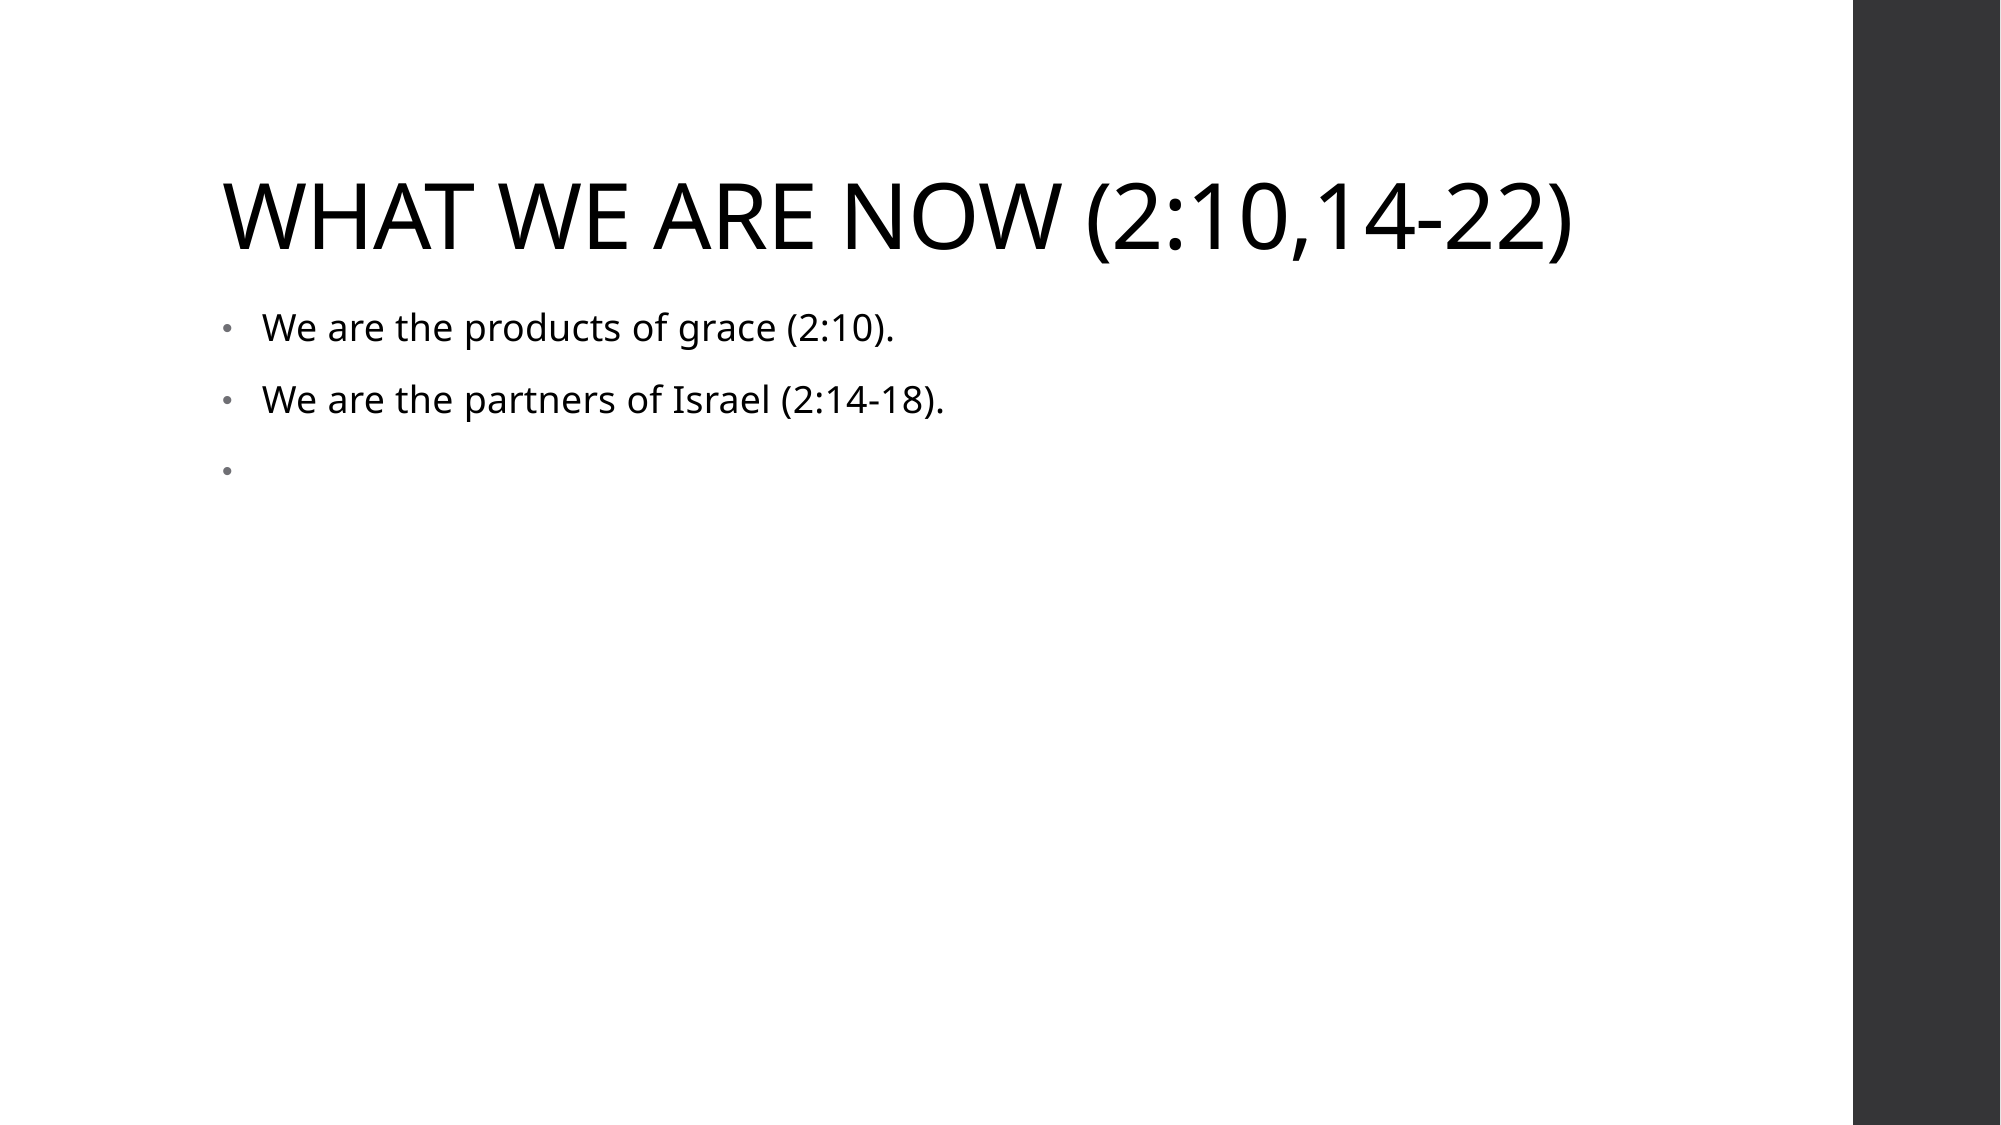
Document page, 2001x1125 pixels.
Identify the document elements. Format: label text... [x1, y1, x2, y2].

title WHAT WE ARE NOW (2:10,14-22) [206, 60, 1797, 278]
list We are the products of grace (2:10). We are the partners of Israel (2:14-18). [206, 299, 1617, 1014]
